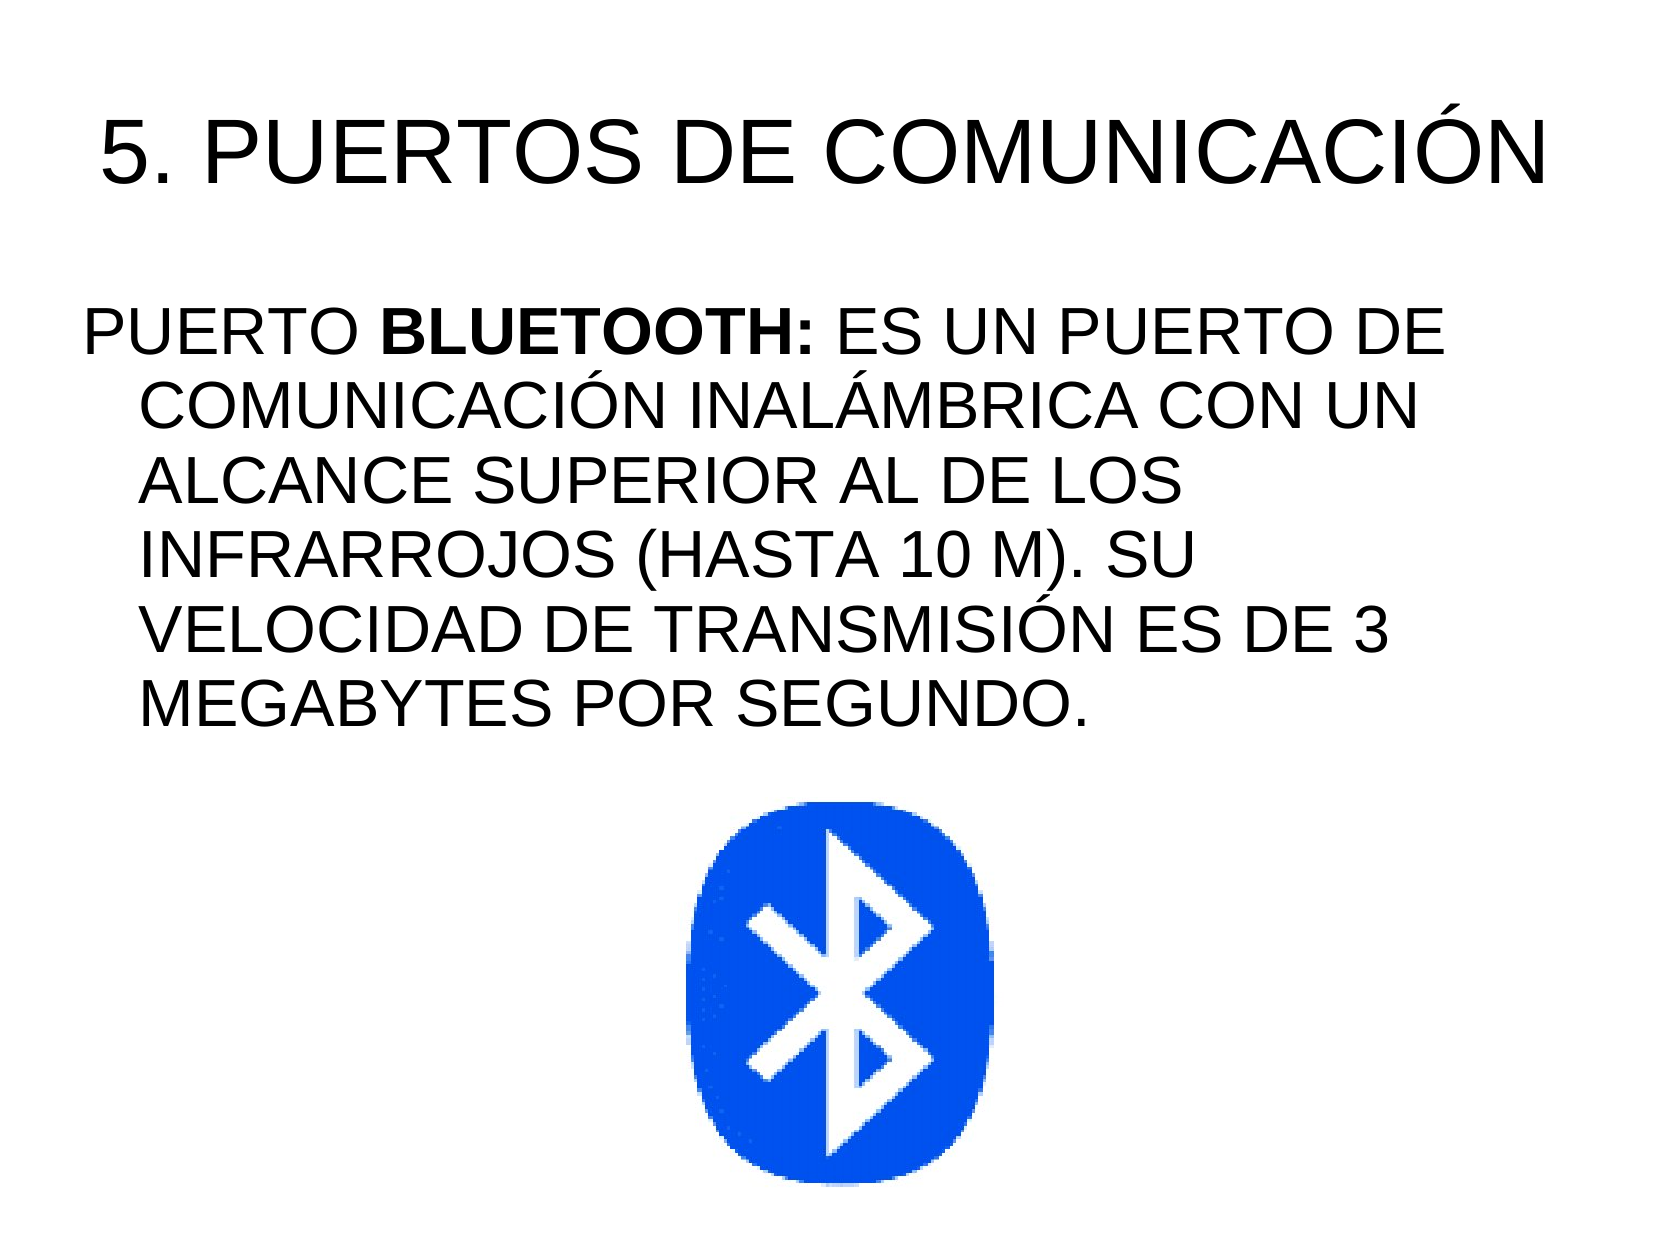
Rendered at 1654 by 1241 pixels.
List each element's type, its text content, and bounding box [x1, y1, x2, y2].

list PUERTO BLUETOOTH: ES UN PUERTO DE COMUNICACIÓN INALÁMBRICA CON UN ALCANCE SUPERIOR AL DE LOS INFRARROJOS (HASTA 10 M). SU VELOCIDAD DE TRANSMISIÓN ES DE 3 MEGABYTES POR SEGUNDO. [82, 290, 1571, 1109]
picture [678, 797, 1004, 1189]
title 5. PUERTOS DE COMUNICACIÓN [82, 49, 1571, 257]
